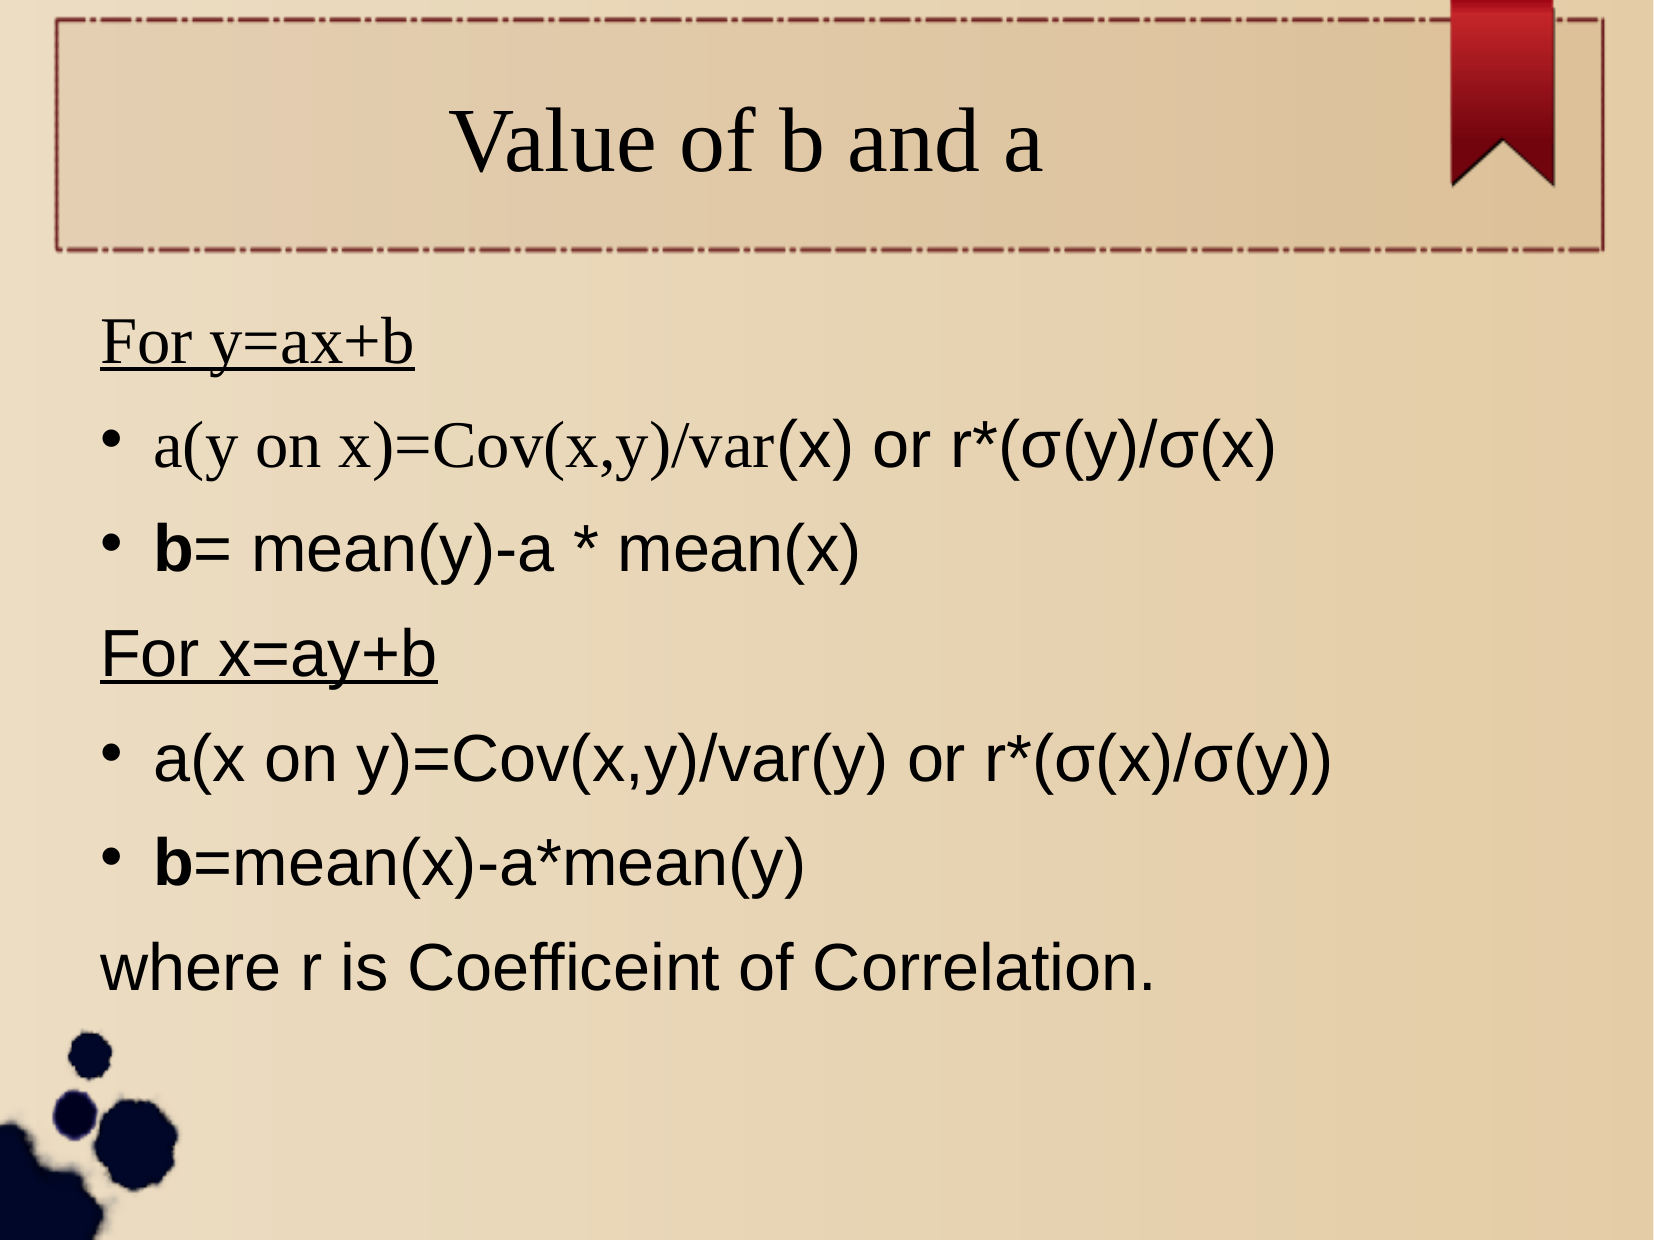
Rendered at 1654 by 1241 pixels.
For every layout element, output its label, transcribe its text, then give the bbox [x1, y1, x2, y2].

picture [0, 0, 1654, 1240]
list For y=ax+b a(y on x)=Cov(x,y)/var(x) or r*(σ(y)/σ(x) b= mean(y)-a * mean(x) For x=ay+b a(x on y)=Cov(x,y)/var(y) or r*(σ(x)/σ(y)) b=mean(x)-a*mean(y) where r is Coefficeint of Correlation. [82, 299, 1571, 1019]
title Value of b and a [82, 47, 1412, 229]
